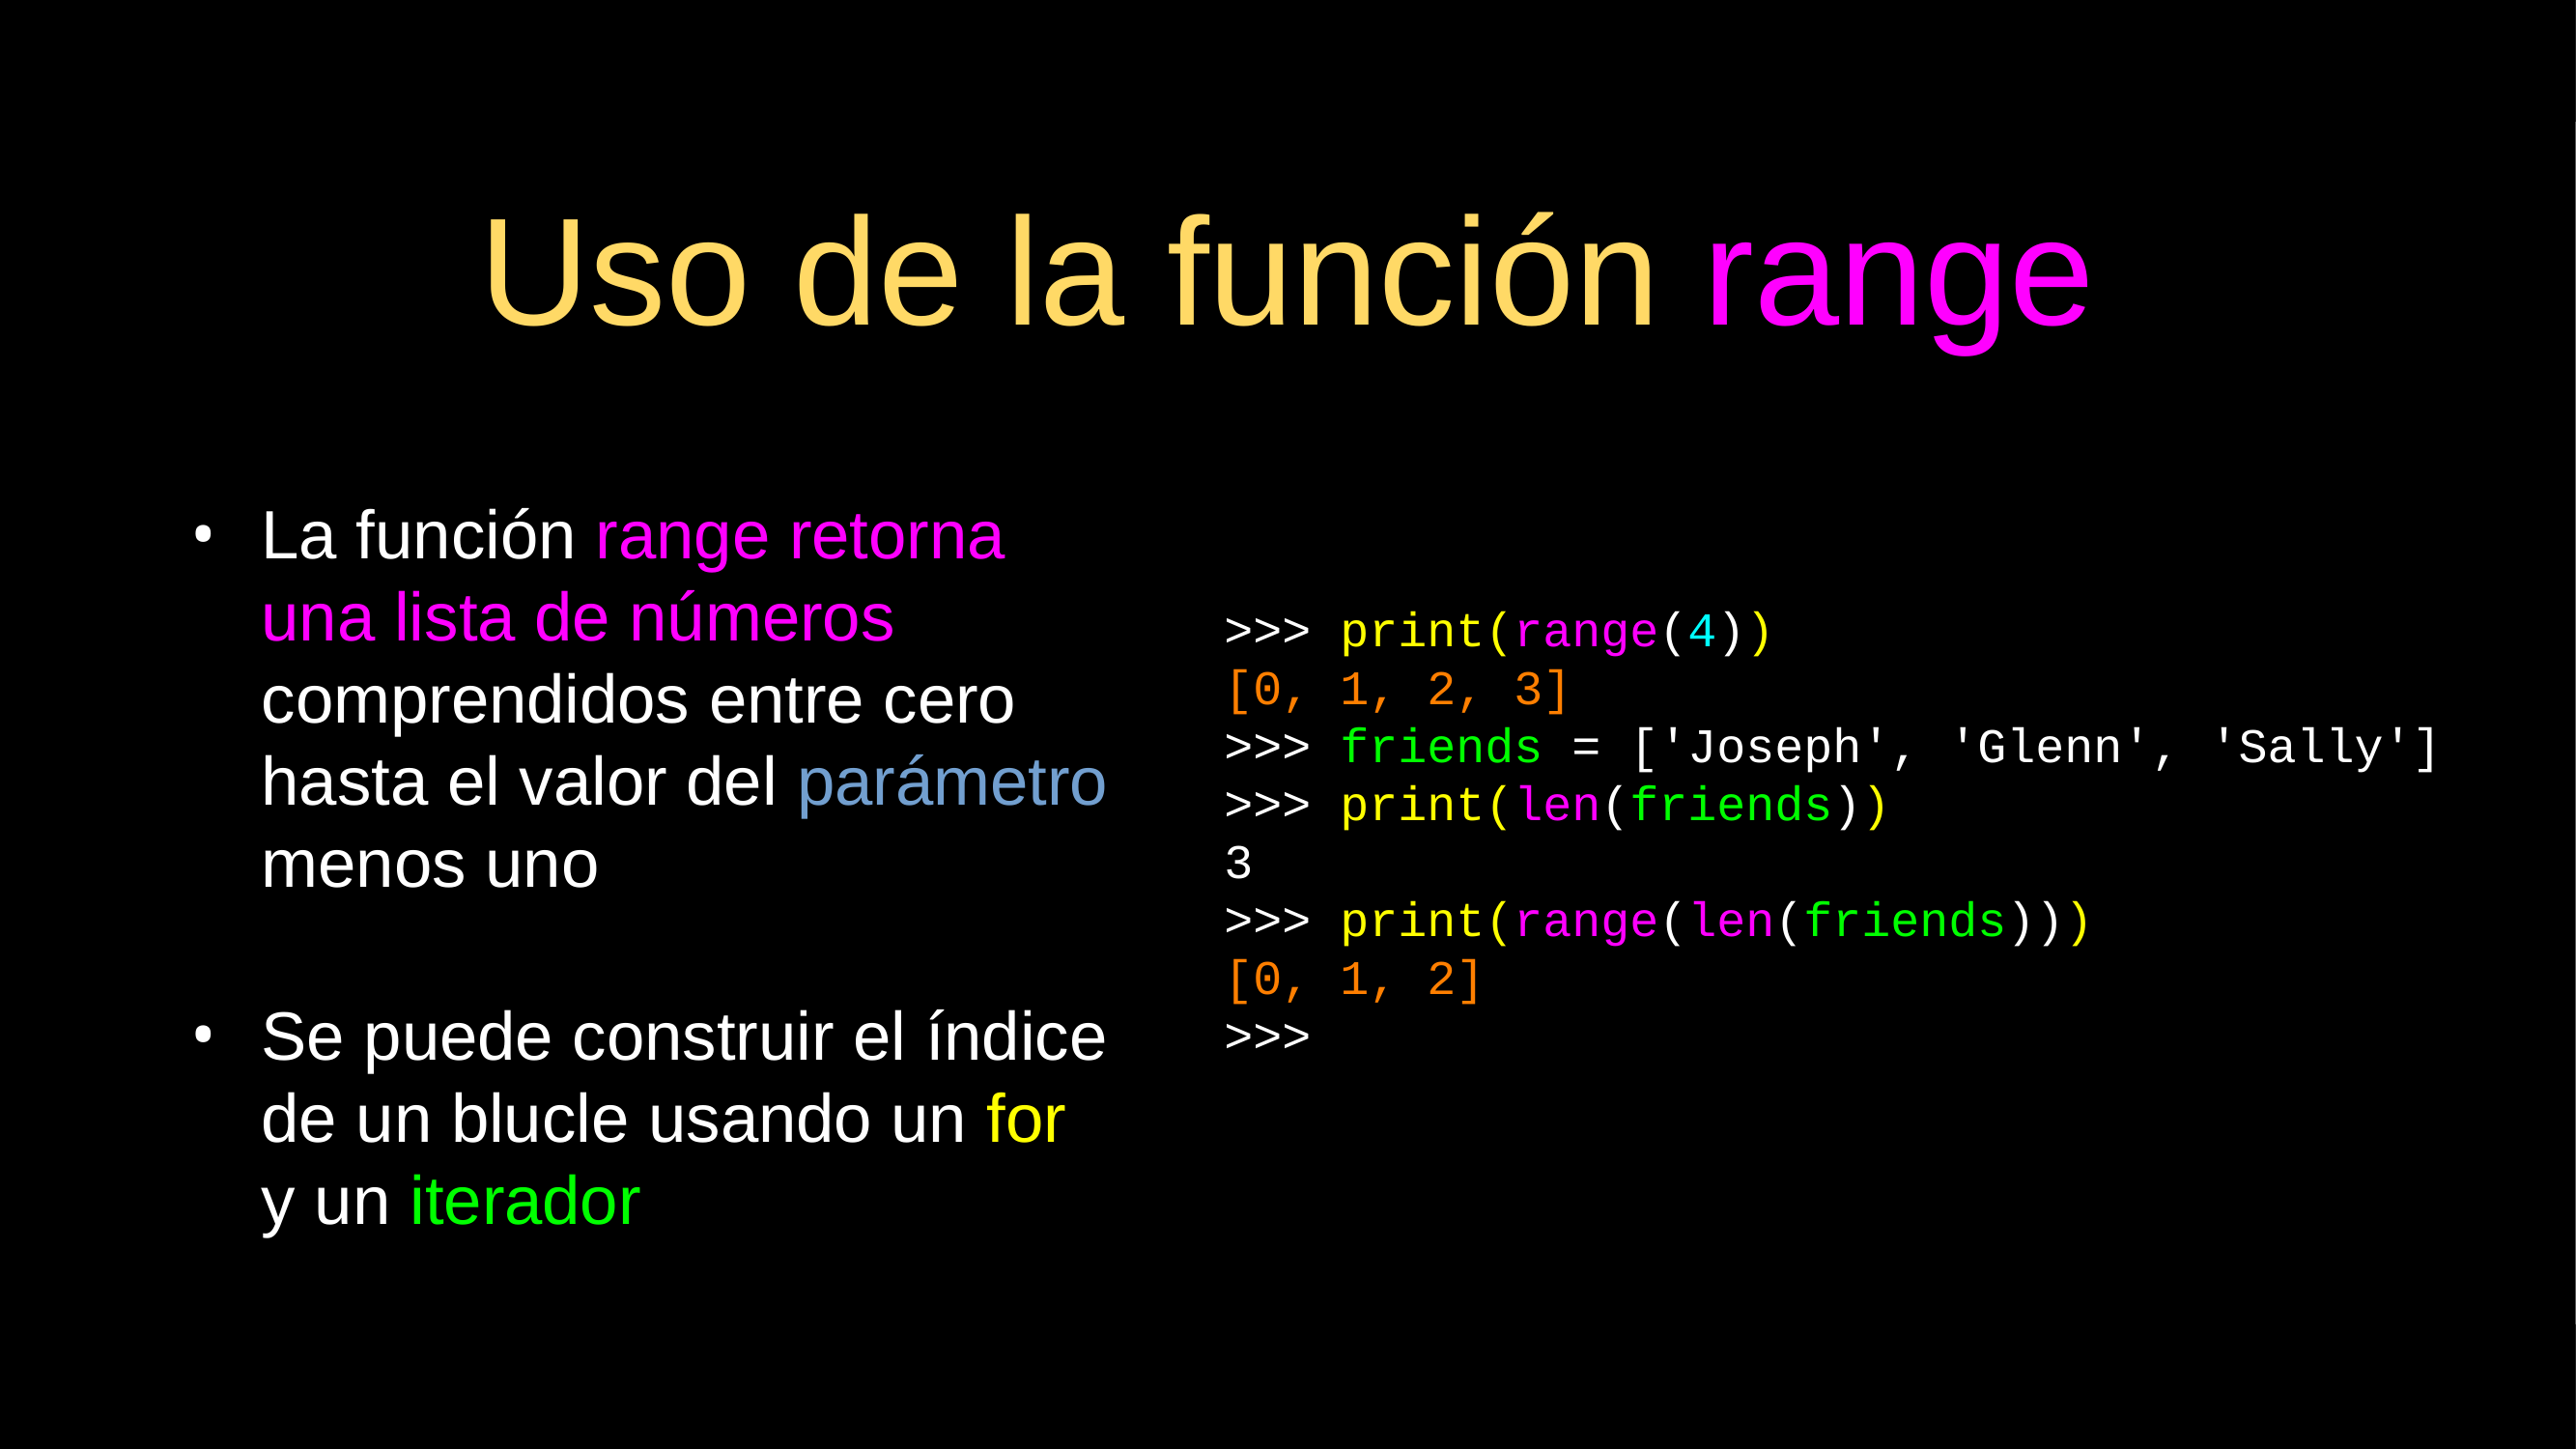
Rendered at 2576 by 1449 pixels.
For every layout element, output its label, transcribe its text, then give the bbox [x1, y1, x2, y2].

text_box >>> print(range(4)) [0, 1, 2, 3] >>> friends = ['Joseph', 'Glenn', 'Sally'] >>> print(len(friends)) 3 >>> print(range(len(friends))) [0, 1, 2] >>> [1224, 478, 2468, 1181]
list La función range retorna una lista de números comprendidos entre cero hasta el valor del parámetro menos uno Se puede construir el índice de un blucle usando un for y un iterador [183, 412, 1121, 1317]
title Uso de la función range [183, 125, 2391, 403]
